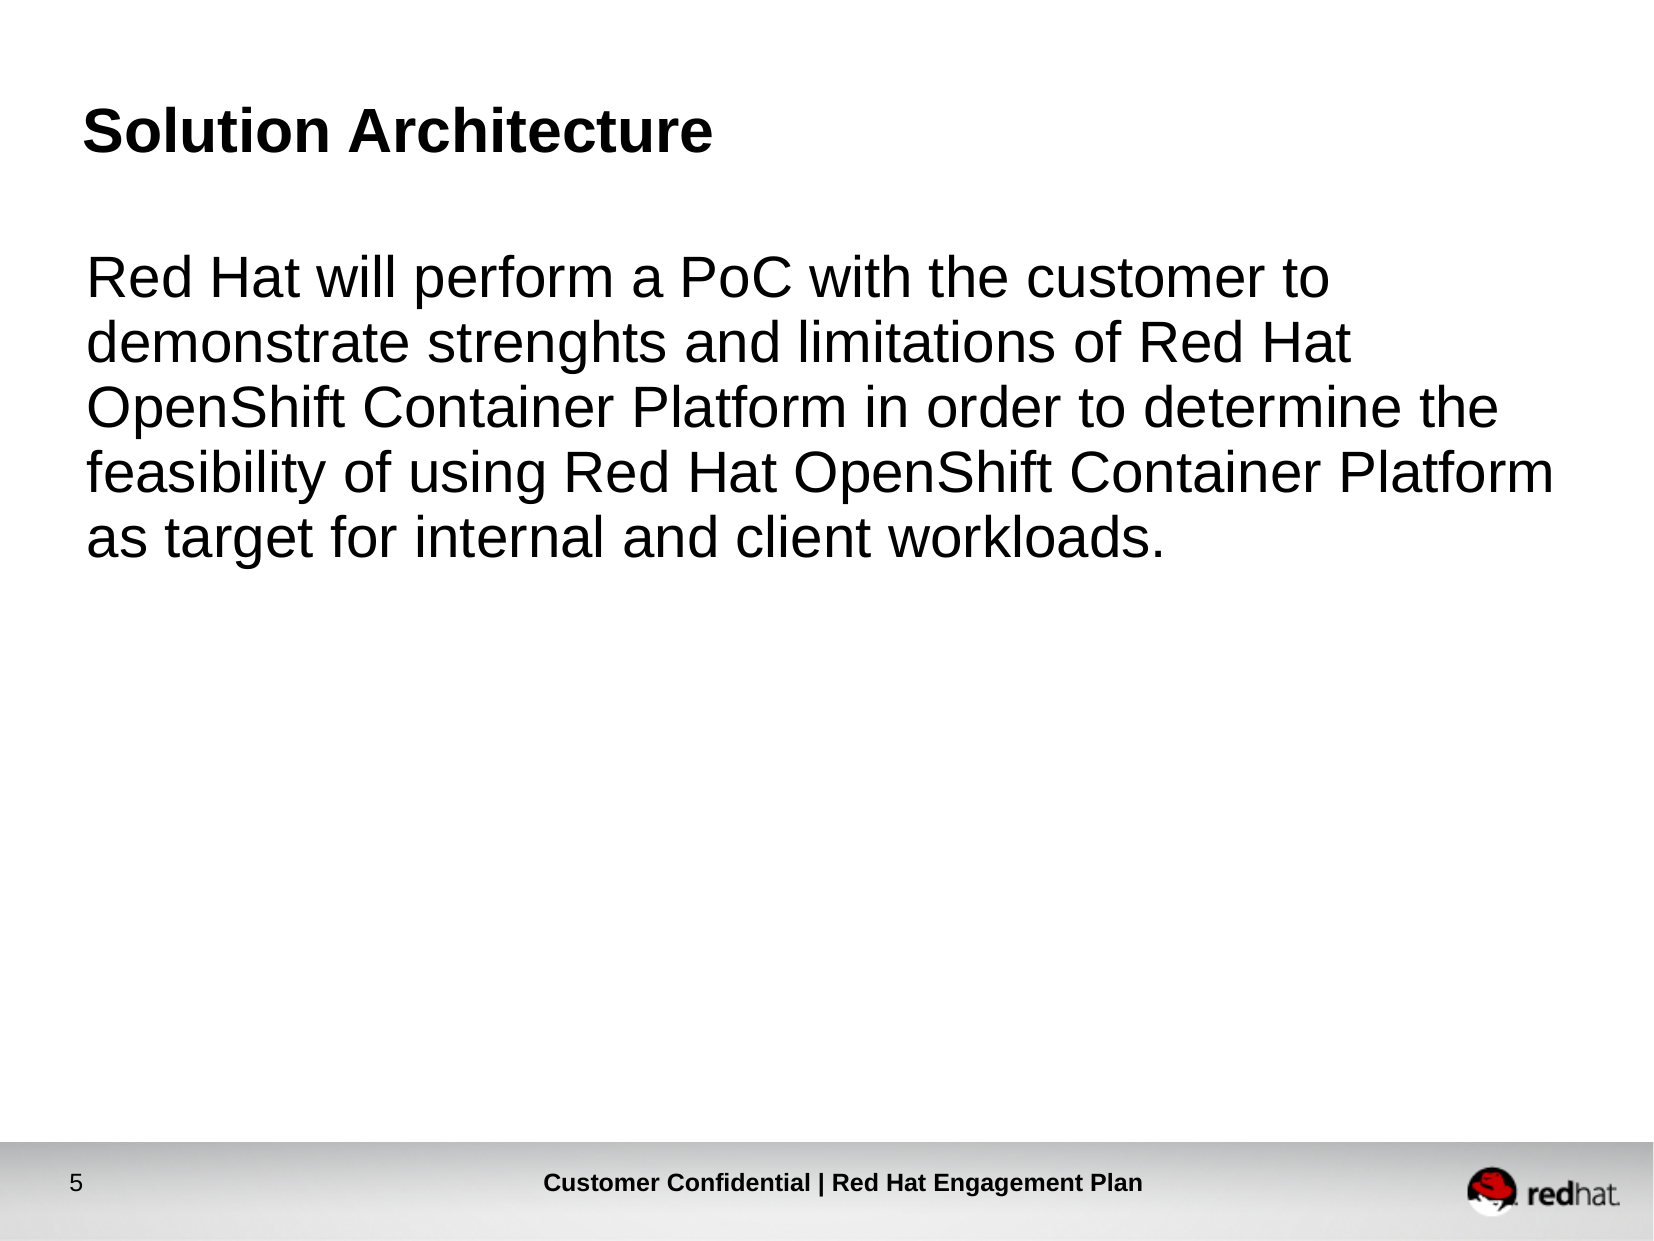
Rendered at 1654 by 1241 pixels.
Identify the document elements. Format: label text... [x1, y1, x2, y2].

text_box [86, 244, 1576, 1054]
picture [0, 1142, 1654, 1241]
title Solution Architecture [82, 37, 1571, 226]
